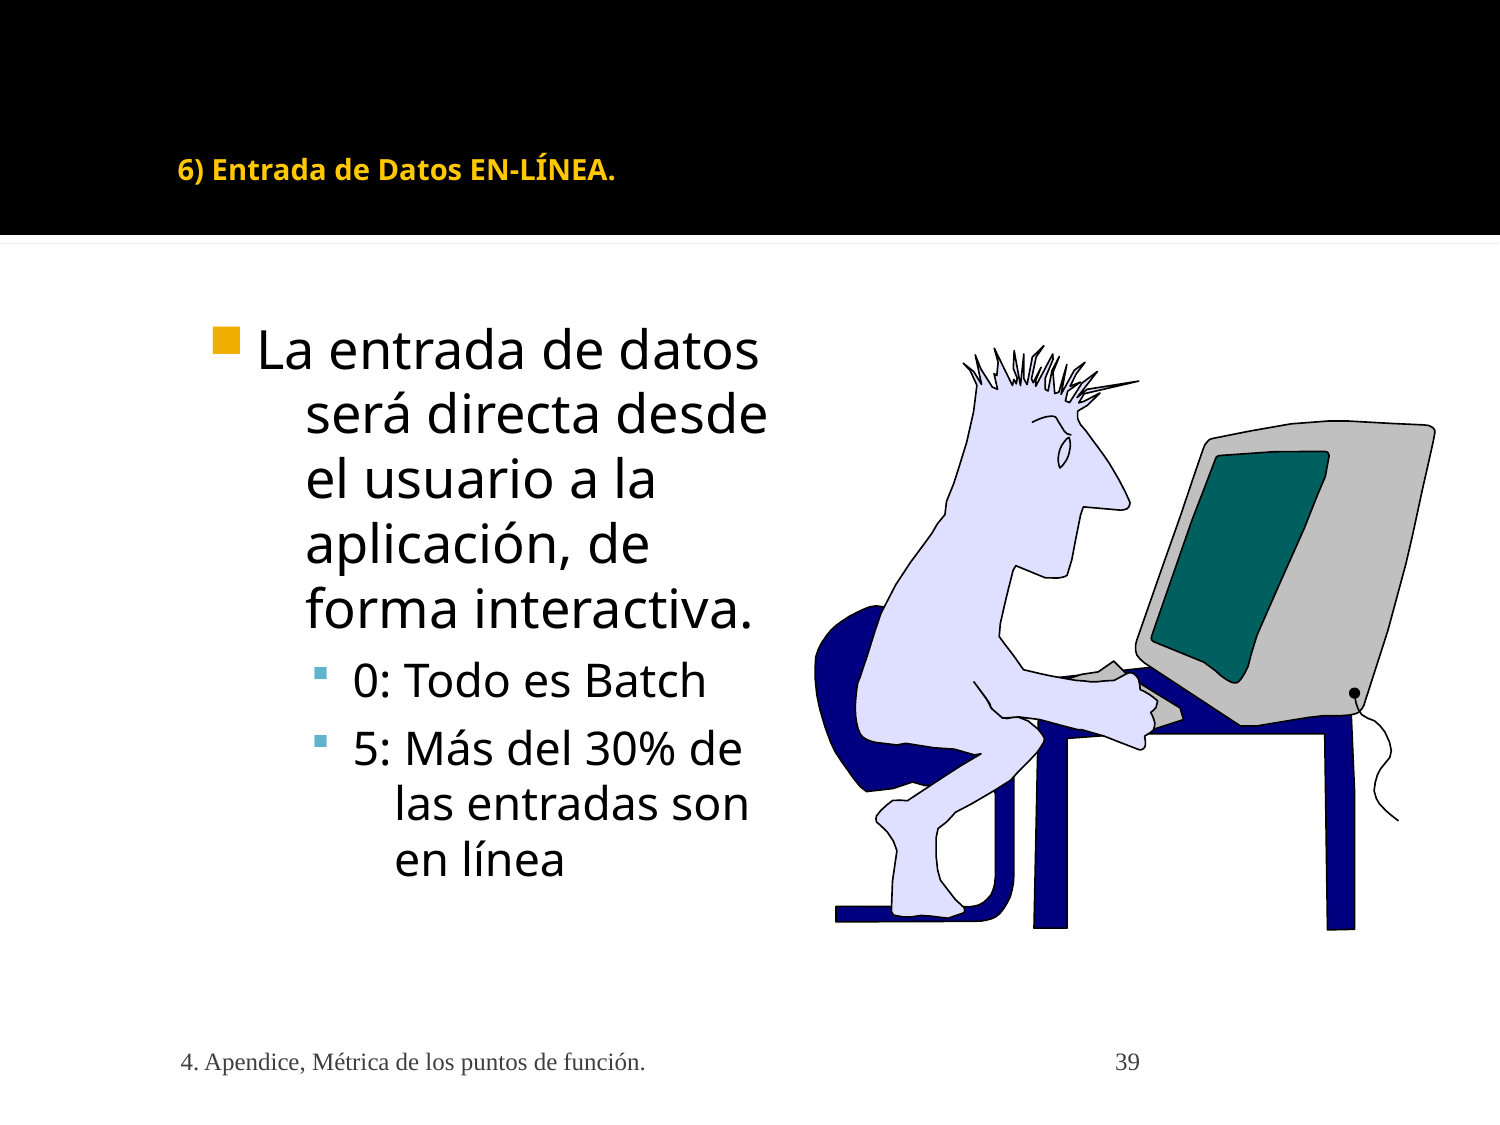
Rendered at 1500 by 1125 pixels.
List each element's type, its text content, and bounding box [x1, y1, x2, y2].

title 6) Entrada de Datos EN-LÍNEA. [162, 75, 1438, 263]
chart [812, 342, 1440, 935]
list La entrada de datos será directa desde el usuario a la aplicación, de forma interactiva. 0: Todo es Batch 5: Más del 30% de las entradas son en línea [162, 299, 788, 976]
text_box [1100, 1037, 1438, 1075]
text_box 4. Apendice, Métrica de los puntos de función. [162, 1037, 951, 1075]
